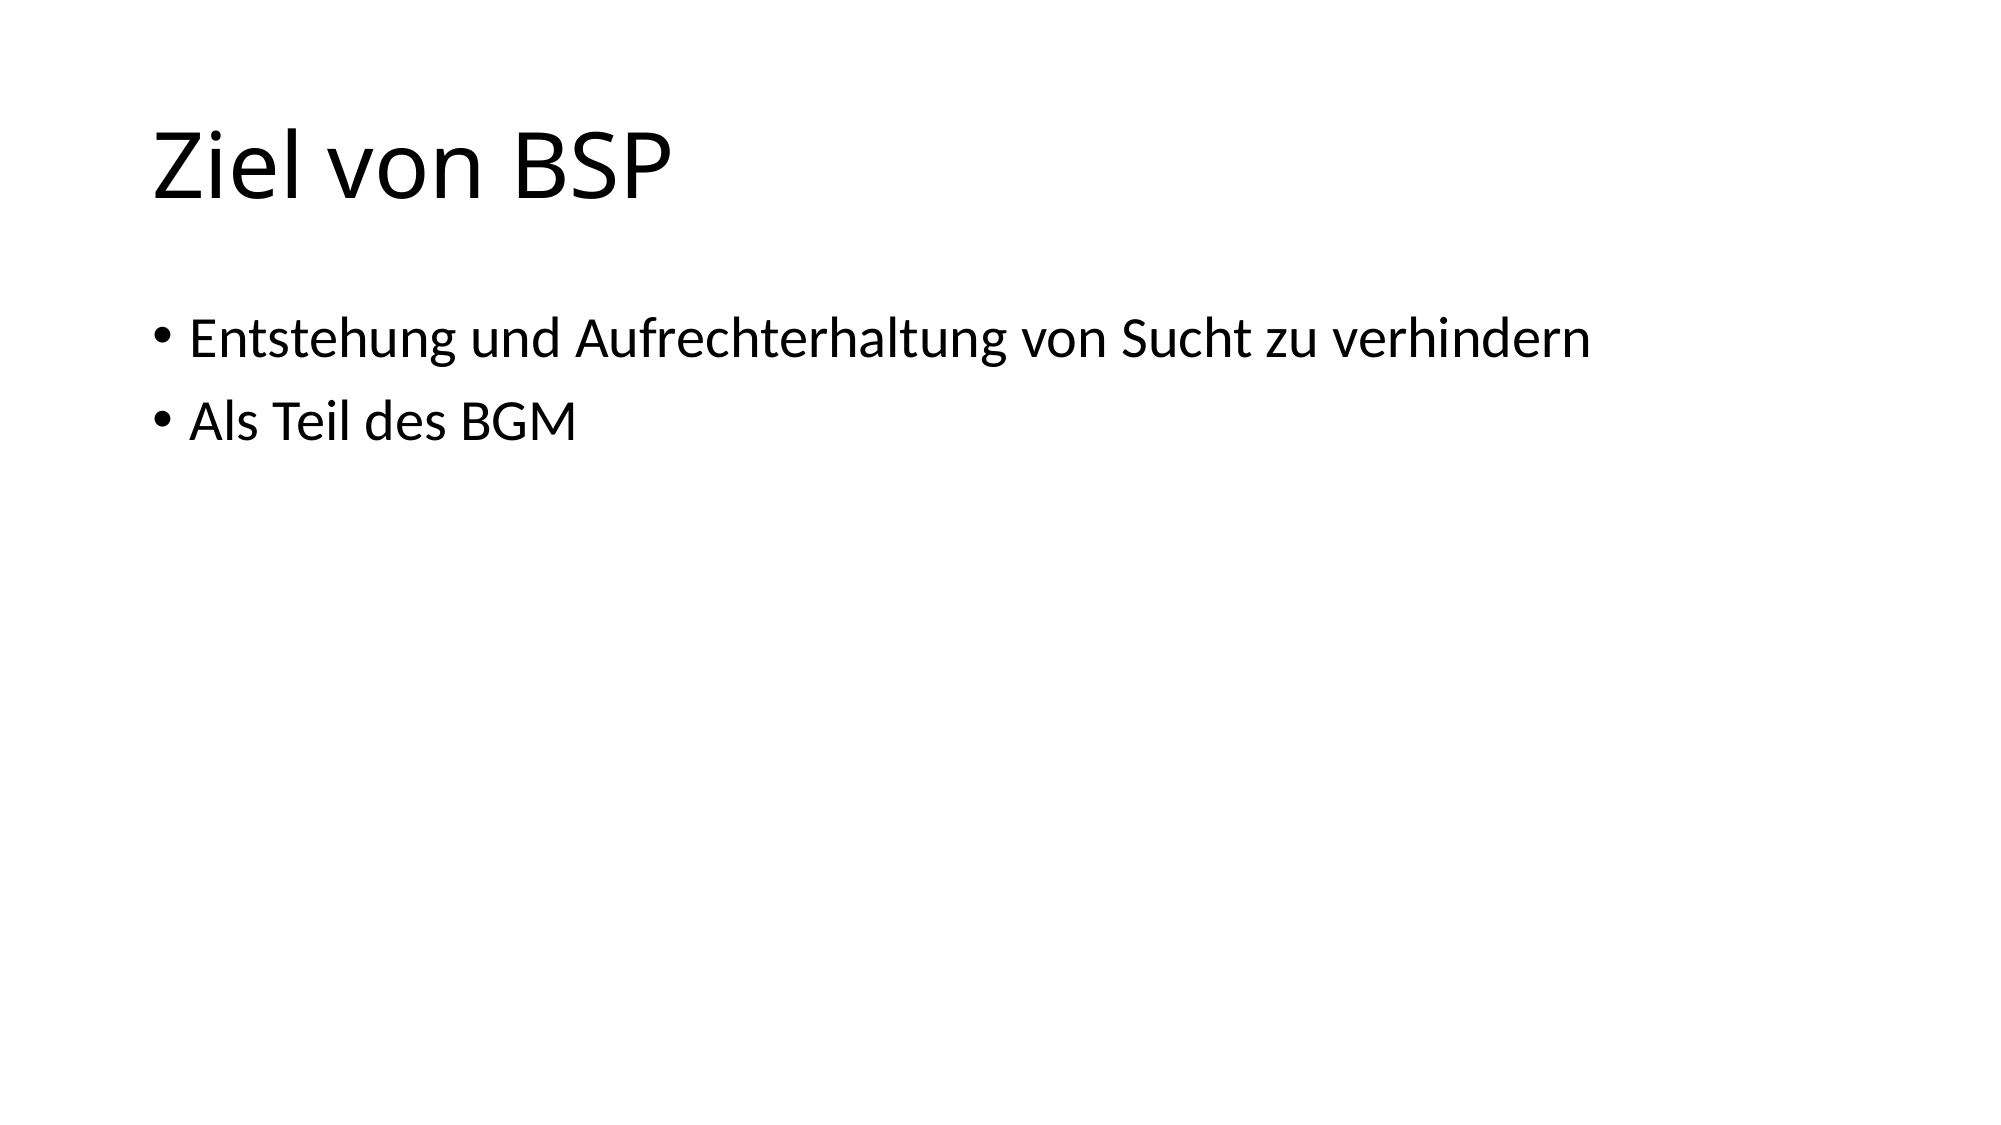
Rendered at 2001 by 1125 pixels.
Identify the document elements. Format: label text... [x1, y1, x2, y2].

title Ziel von BSP [137, 59, 1863, 278]
list Entstehung und Aufrechterhaltung von Sucht zu verhindern Als Teil des BGM [137, 299, 1863, 1014]
